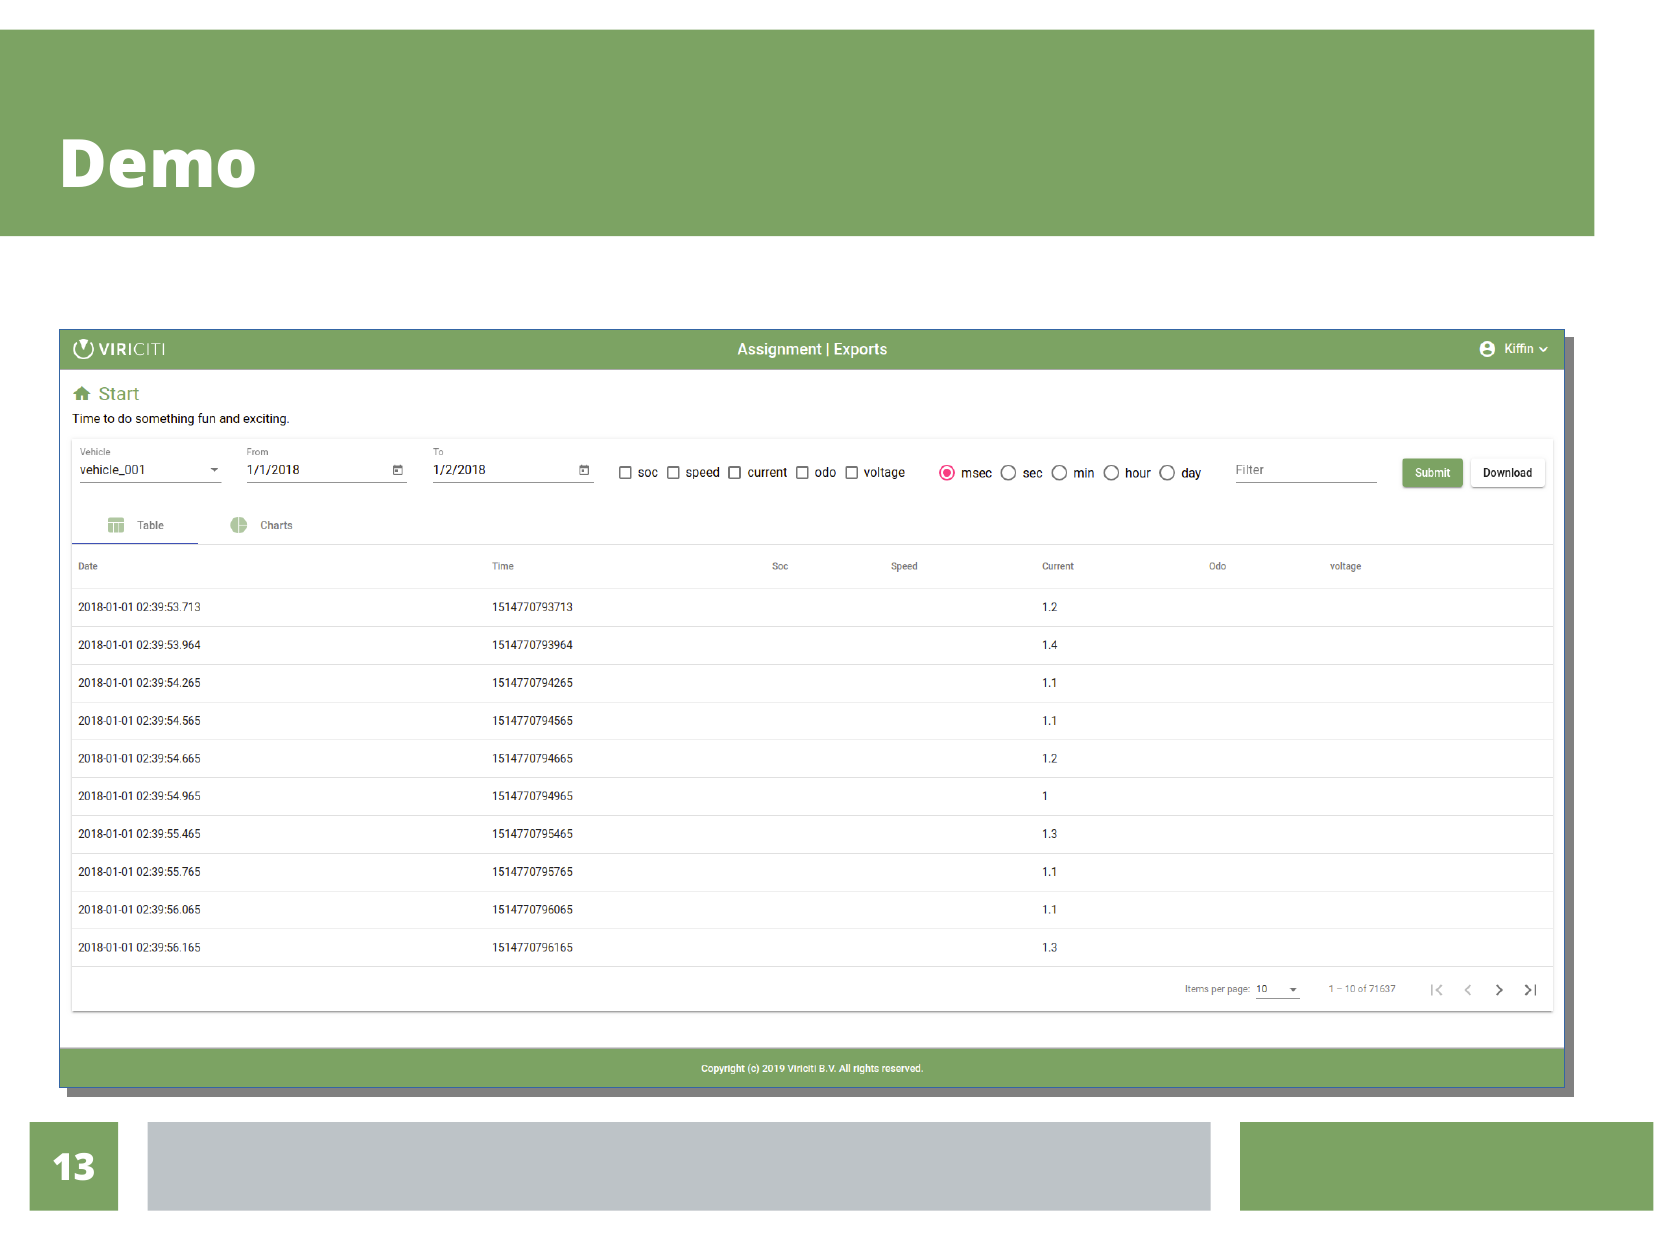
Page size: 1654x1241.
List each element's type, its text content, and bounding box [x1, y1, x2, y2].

title Demo [59, 59, 1595, 207]
picture [59, 329, 1565, 1088]
